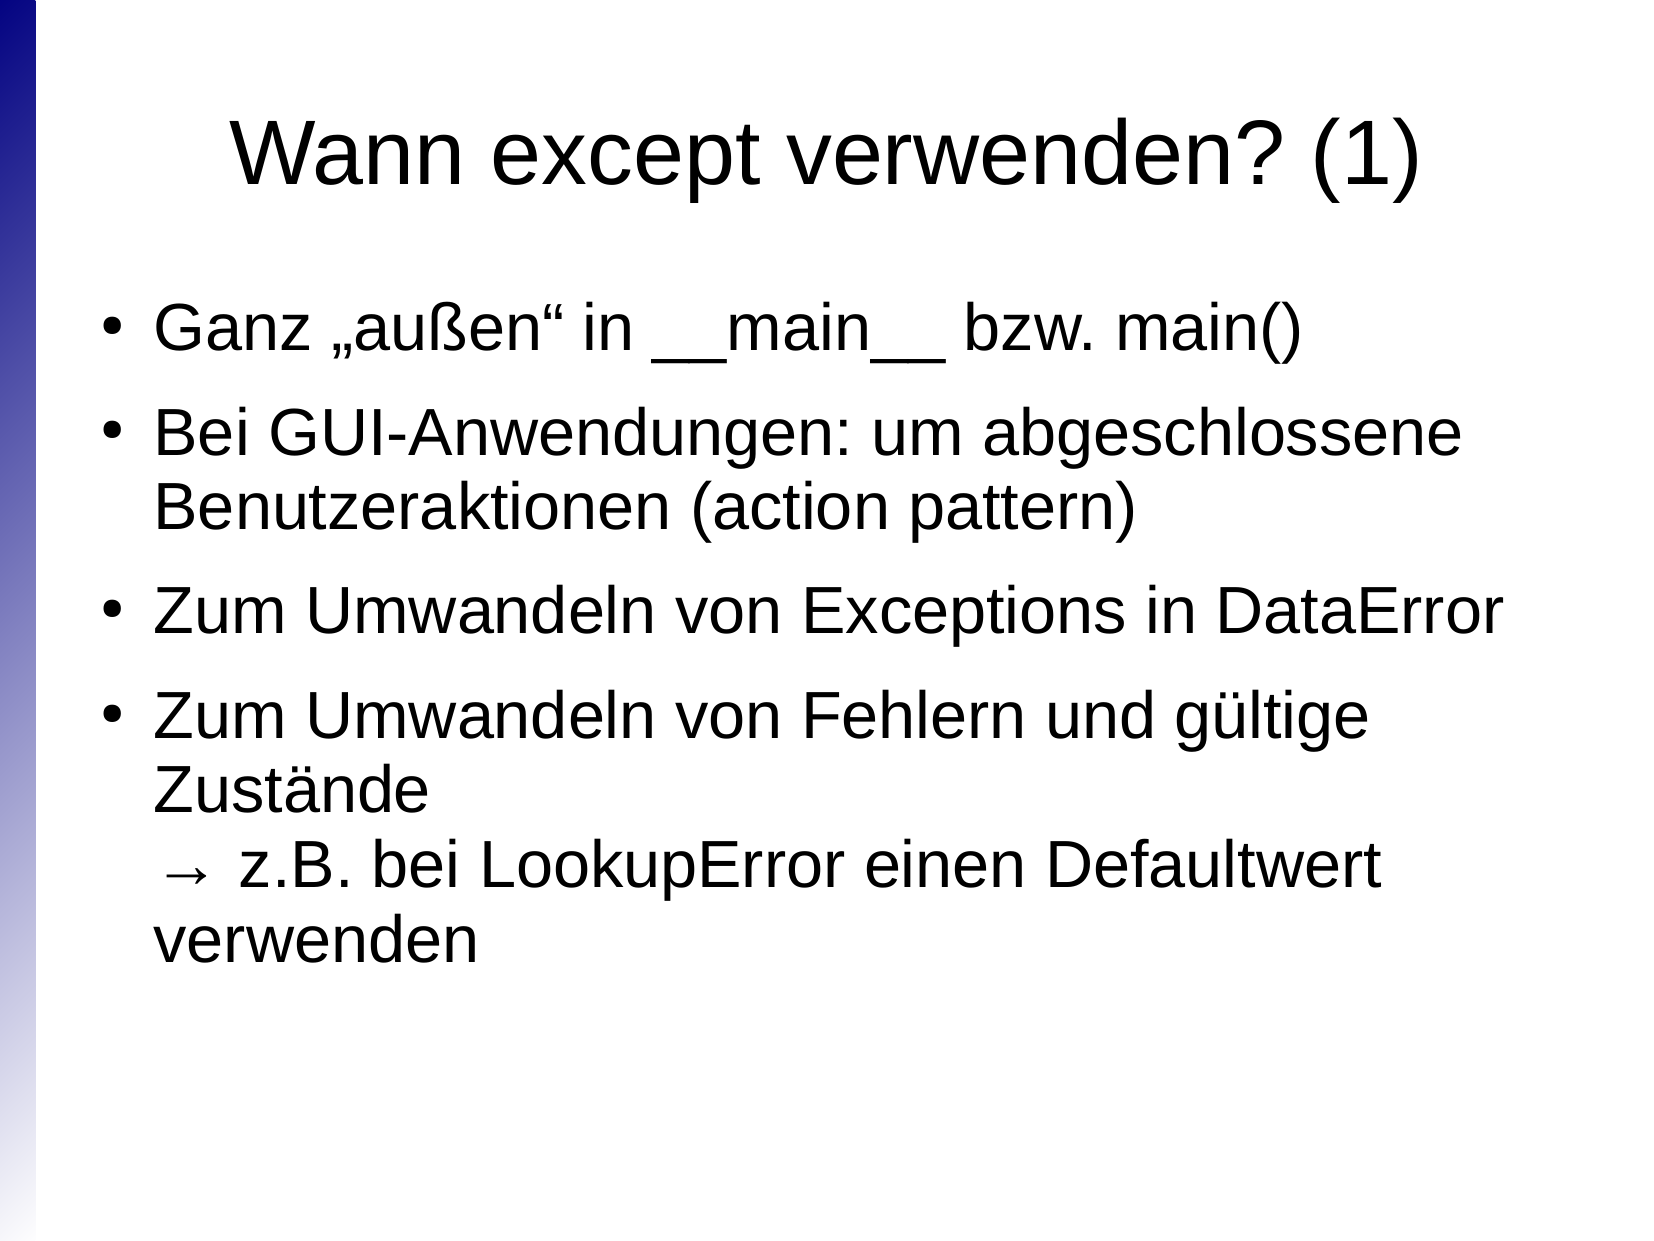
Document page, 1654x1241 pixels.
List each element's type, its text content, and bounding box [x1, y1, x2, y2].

title Wann except verwenden? (1) [82, 49, 1571, 257]
list Ganz „außen“ in __main__ bzw. main() Bei GUI-Anwendungen: um abgeschlossene Benutzeraktionen (action pattern) Zum Umwandeln von Exceptions in DataError Zum Umwandeln von Fehlern und gültige Zustände → z.B. bei LookupError einen Defaultwert verwenden [82, 290, 1571, 1109]
